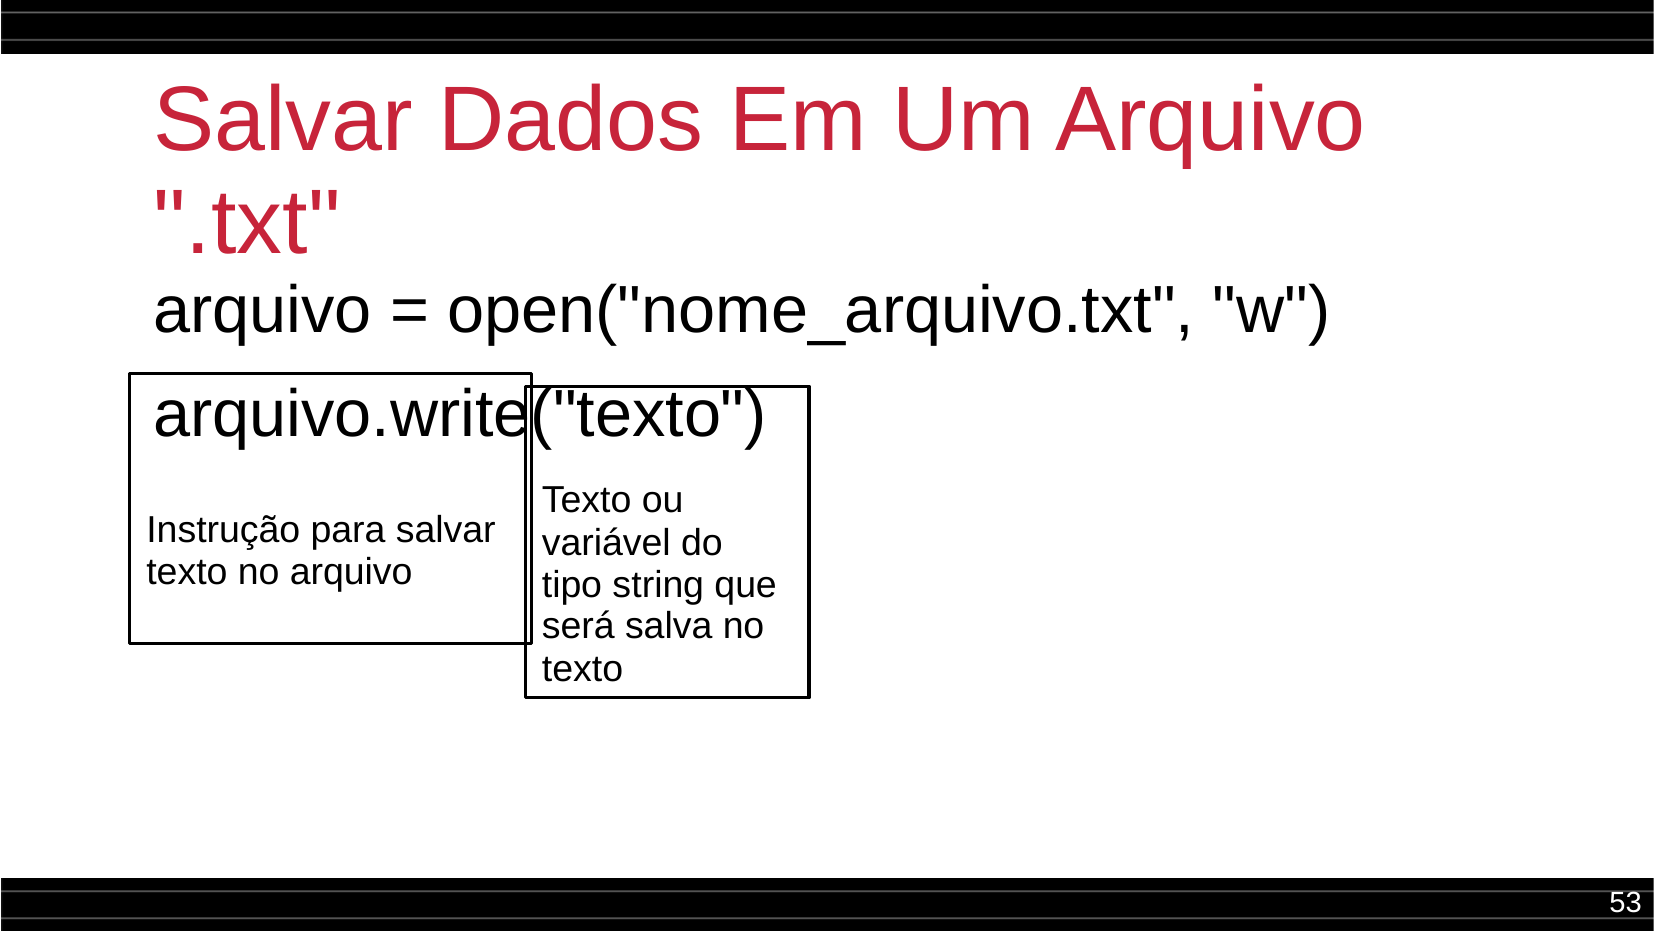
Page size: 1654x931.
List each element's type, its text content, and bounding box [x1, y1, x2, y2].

text_box Instrução para salvar texto no arquivo [129, 373, 532, 644]
picture [1, 0, 1654, 54]
list arquivo = open("nome_arquivo.txt", "w") arquivo.write("texto") [82, 271, 1571, 758]
text_box Texto ou variável do tipo string que será salva no texto [525, 386, 810, 698]
picture [1, 878, 1654, 931]
title Salvar Dados Em Um Arquivo ".txt" [82, 67, 1571, 271]
